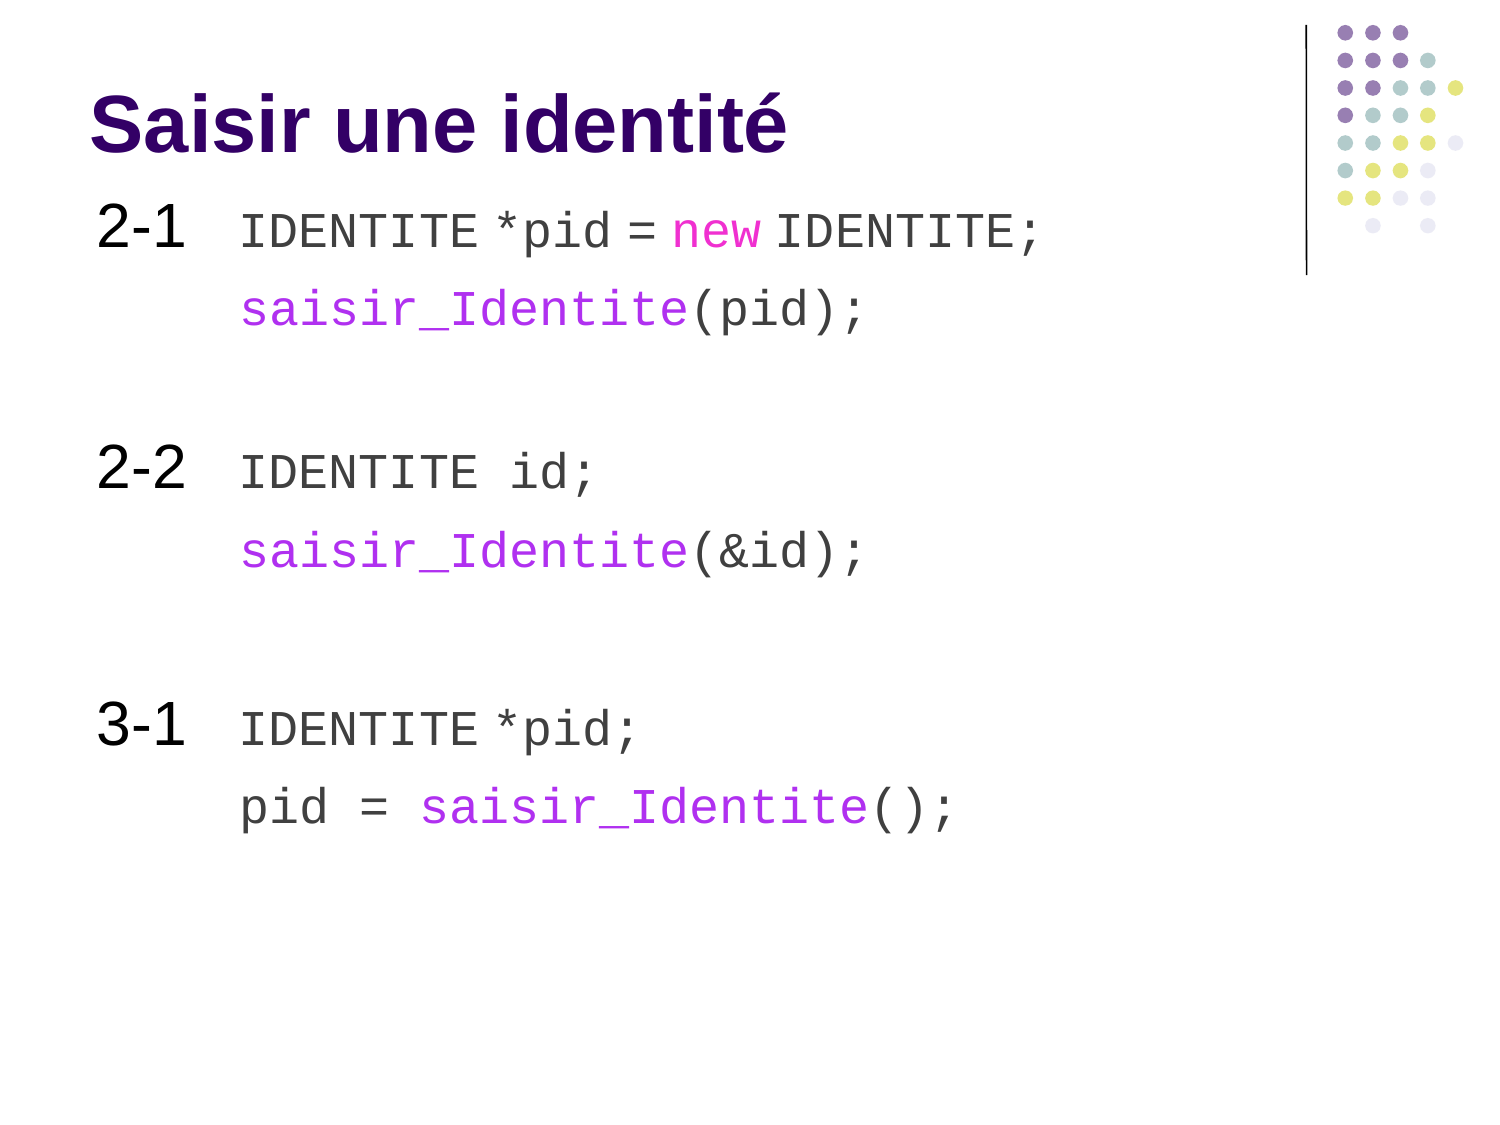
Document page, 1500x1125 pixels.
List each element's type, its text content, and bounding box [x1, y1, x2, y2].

title Saisir une identité [75, 18, 1311, 177]
list 2-1 IDENTITE *pid = new IDENTITE; saisir_Identite(pid); 2-2 IDENTITE id; saisir_Identite(&id); 3-1 IDENTITE *pid; pid = saisir_Identite(); [74, 177, 1424, 1005]
